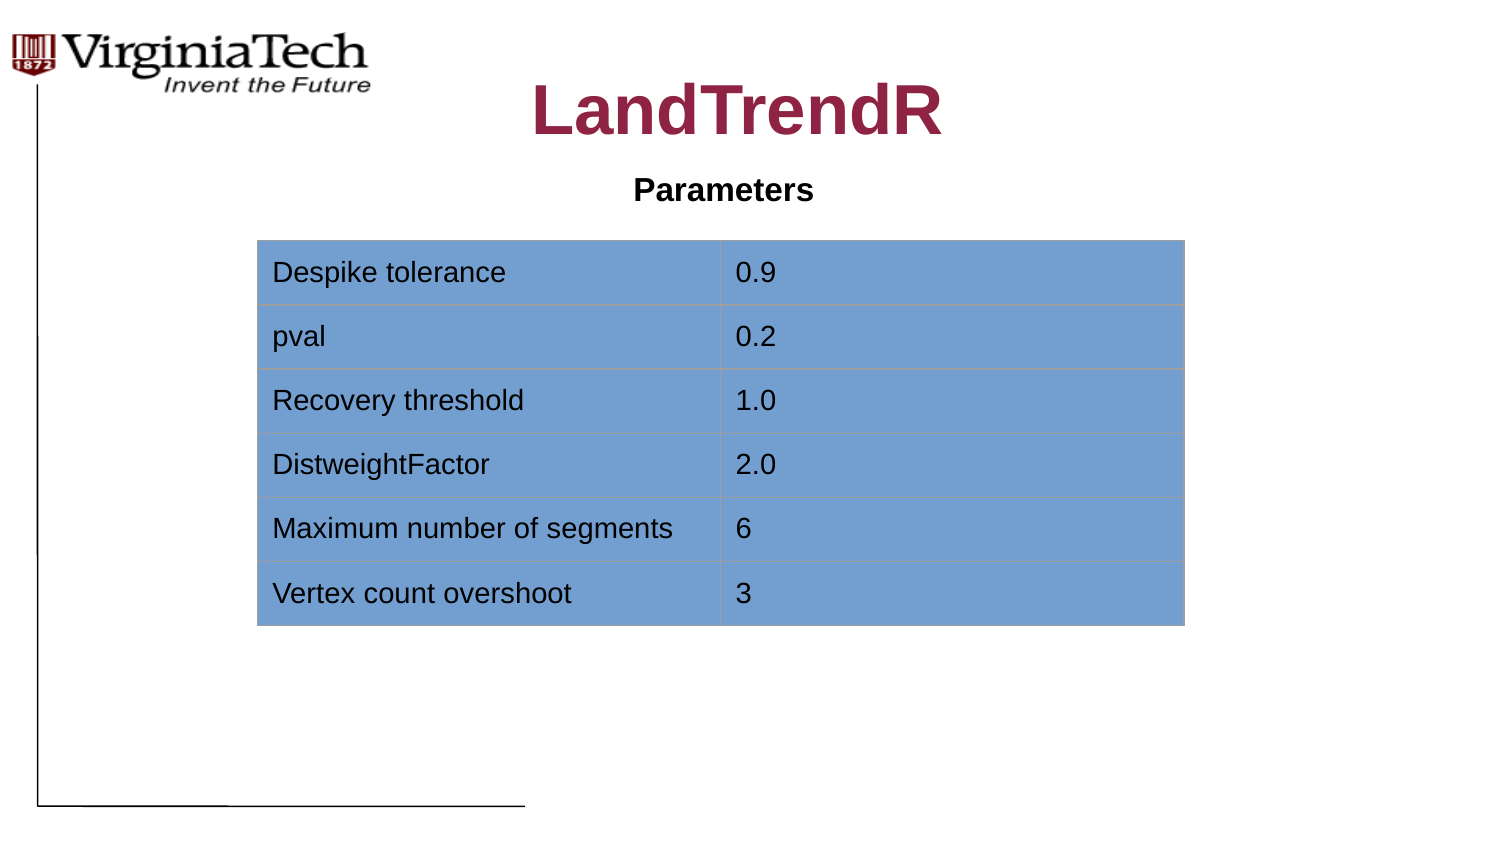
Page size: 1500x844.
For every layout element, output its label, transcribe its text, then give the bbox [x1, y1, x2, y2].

table_header Despike tolerance [258, 241, 720, 304]
table_cell pval [258, 306, 720, 368]
table_cell Recovery threshold [258, 370, 720, 433]
table_cell 6 [721, 498, 1183, 561]
table_cell 2.0 [721, 434, 1183, 497]
table_cell 3 [721, 562, 1183, 625]
table_header 0.9 [721, 241, 1183, 304]
picture [12, 32, 372, 94]
table_cell 1.0 [721, 370, 1183, 433]
table_cell Maximum number of segments [258, 498, 720, 561]
text_box Parameters [43, 153, 1467, 790]
table_cell Vertex count overshoot [258, 562, 720, 625]
table_cell DistweightFactor [258, 434, 720, 497]
table_cell 0.2 [721, 306, 1183, 368]
title LandTrendR [90, 56, 1385, 149]
